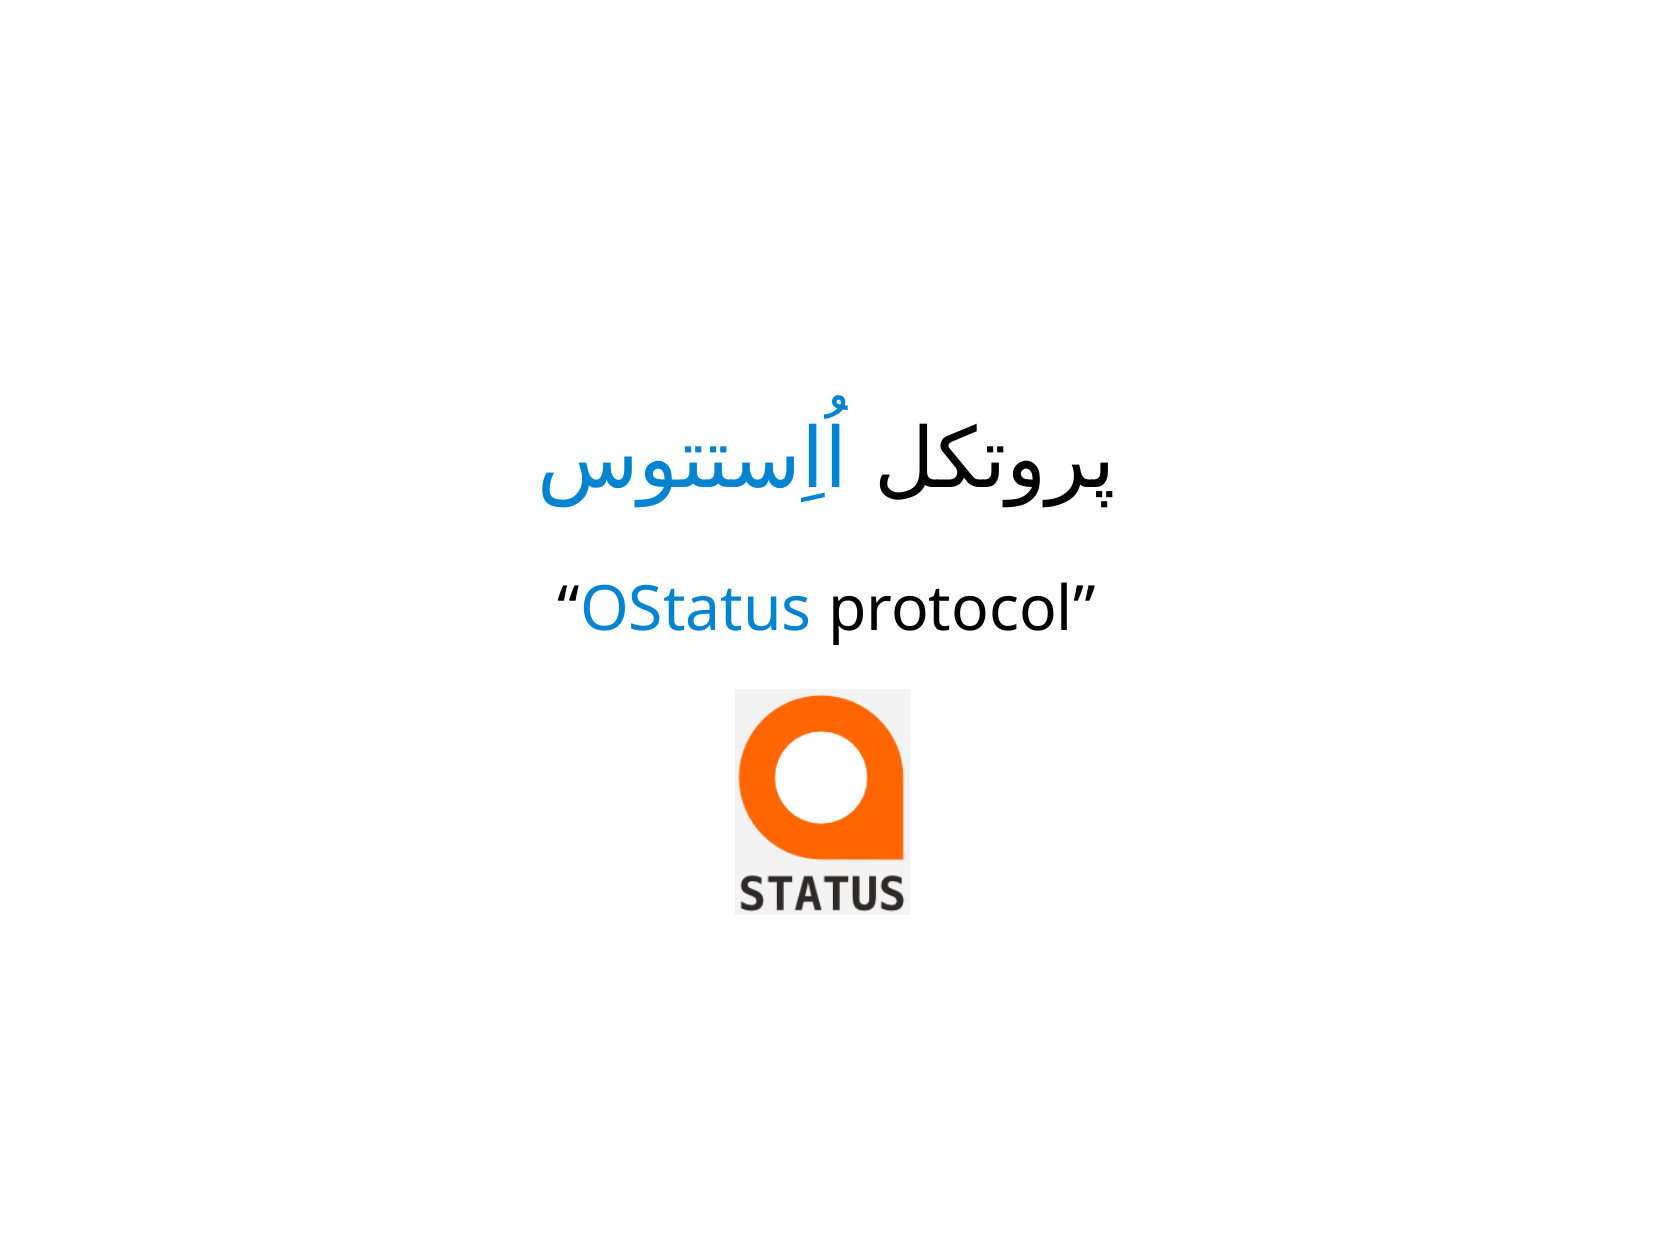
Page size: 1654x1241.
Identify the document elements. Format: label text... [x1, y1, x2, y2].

subtitle پروتکل اُاِستتوس “OStatus protocol” [82, 49, 1571, 1010]
picture [735, 689, 910, 916]
